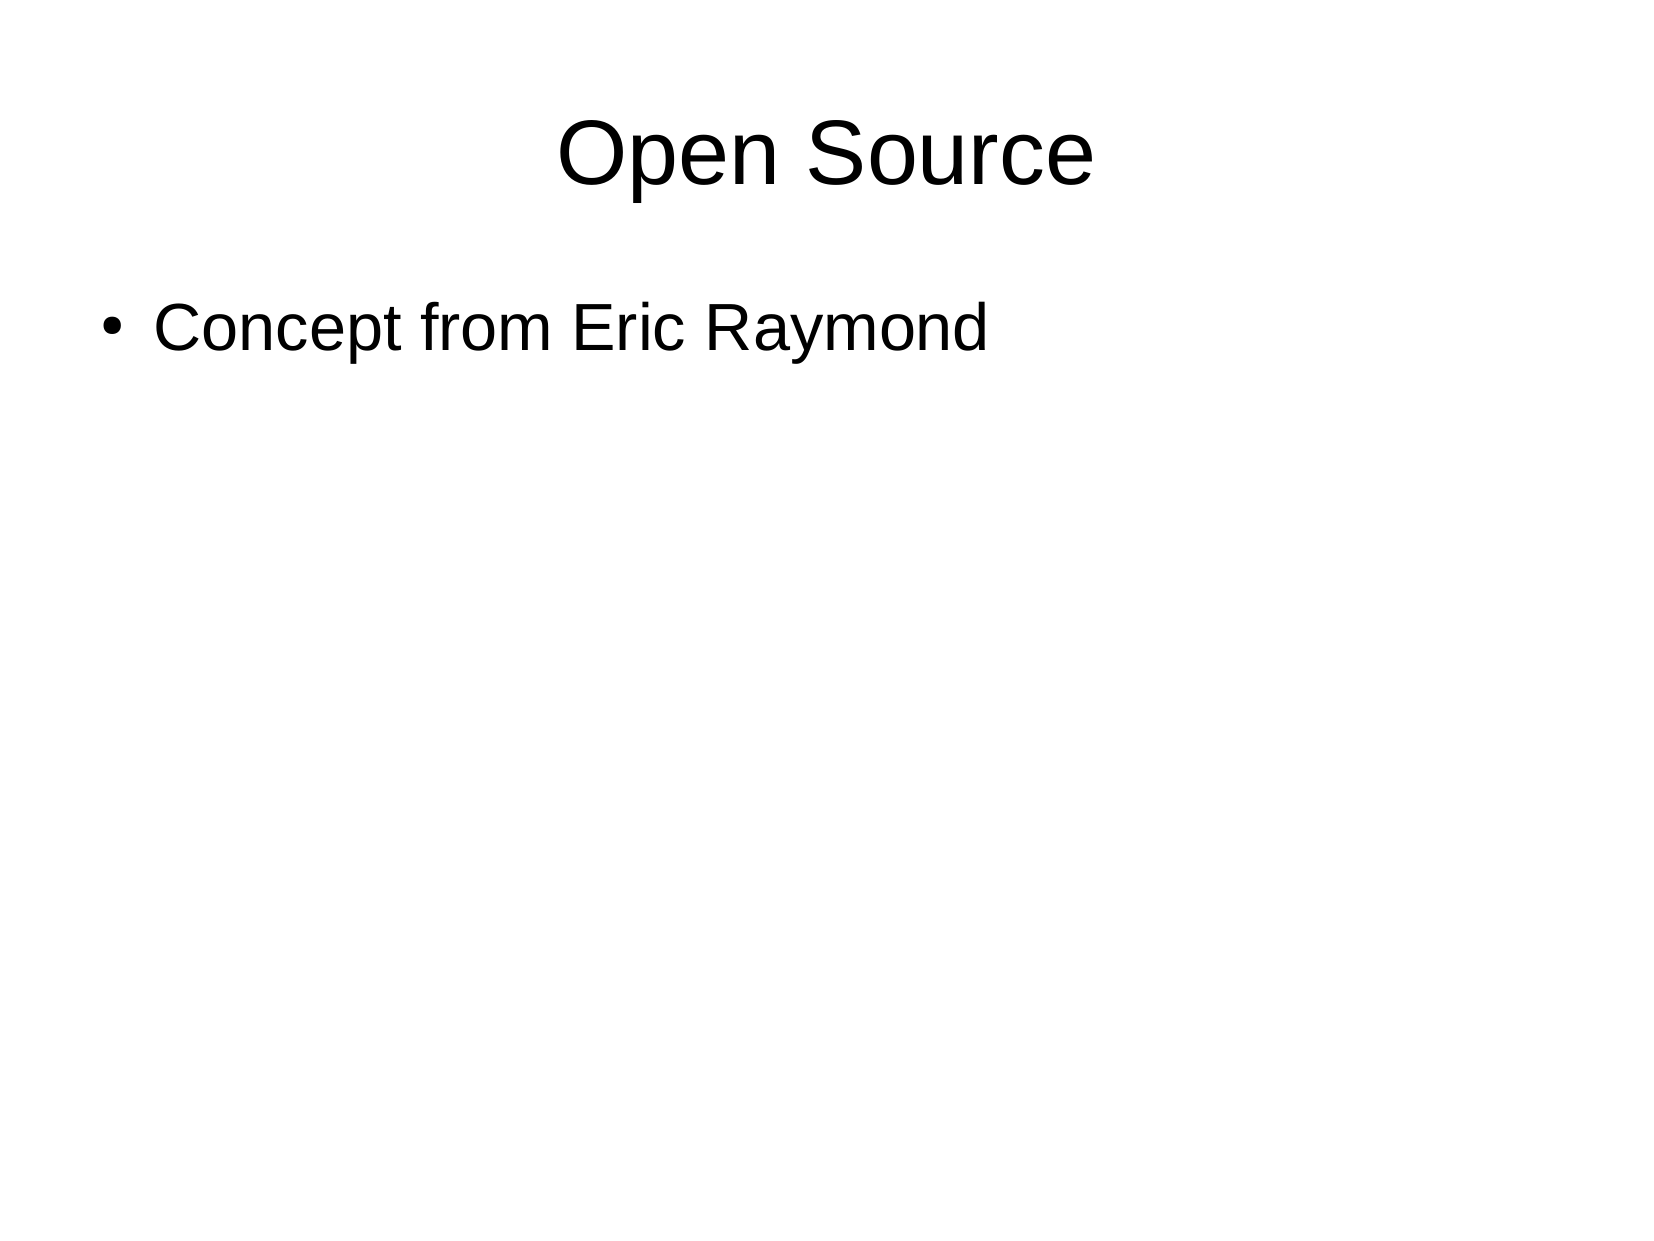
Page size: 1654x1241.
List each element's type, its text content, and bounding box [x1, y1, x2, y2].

list Concept from Eric Raymond [82, 290, 1571, 1010]
title Open Source [82, 49, 1571, 257]
